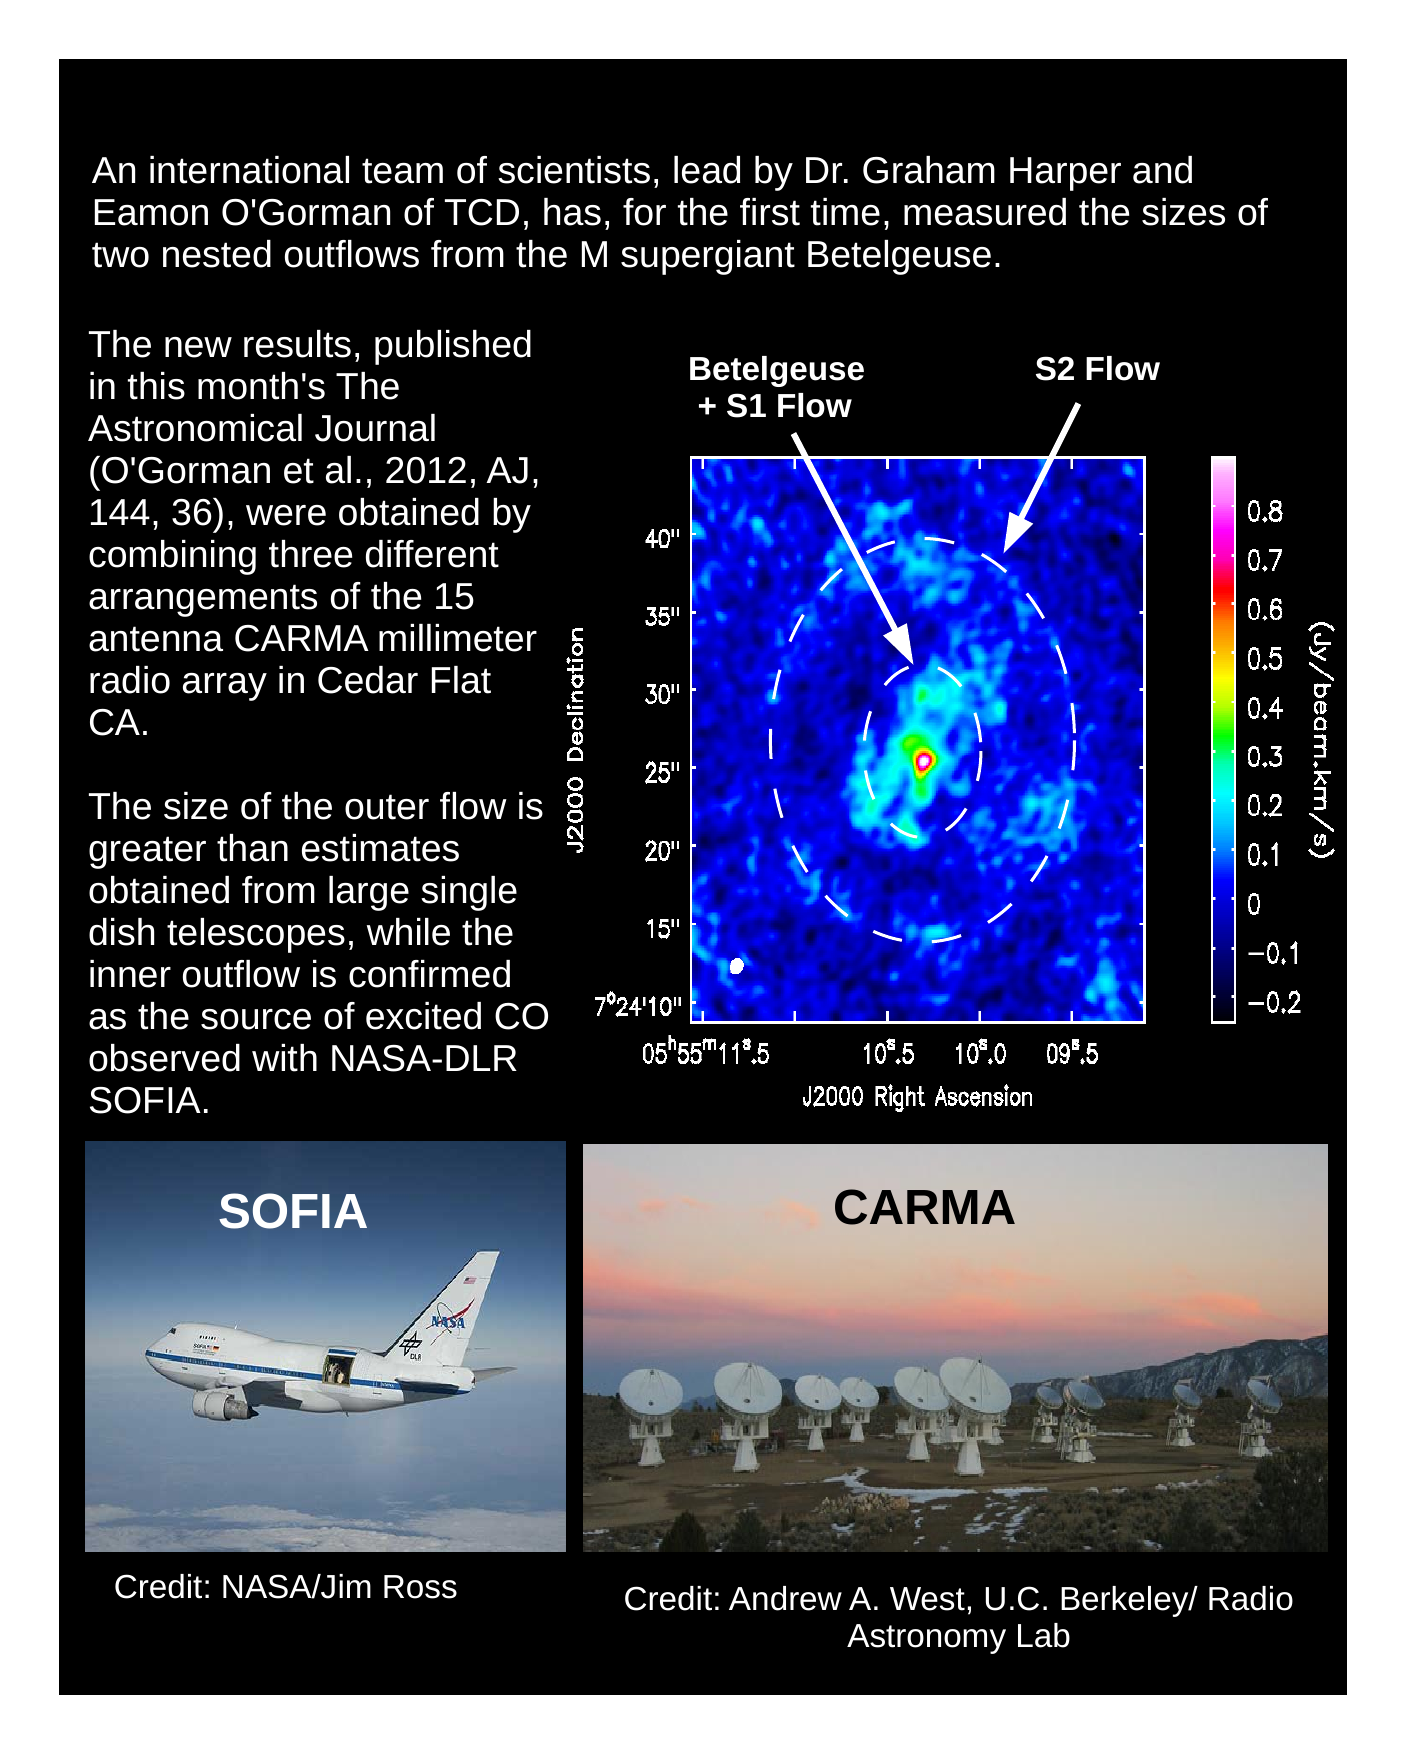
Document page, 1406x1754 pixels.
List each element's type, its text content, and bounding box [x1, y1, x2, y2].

text_box Credit: NASA/Jim Ross [99, 1560, 569, 1618]
text_box CARMA [818, 1172, 1079, 1294]
text_box Betelgeuse + S1 Flow [673, 343, 914, 450]
text_box Credit: Andrew A. West, U.C. Berkeley/ Radio Astronomy Lab [538, 1573, 1381, 1663]
text_box SOFIA [203, 1176, 401, 1298]
text_box S2 Flow [1020, 343, 1184, 407]
picture [85, 1141, 566, 1552]
text_box The new results, published in this month's The Astronomical Journal (O'Gorman et al., 2012, AJ, 144, 36), were obtained by combining three different arrangements of the 15 antenna CARMA millimeter radio array in Cedar Flat CA. The size of the outer flow is greater than estimates obtained from large single dish telescopes, while the inner outflow is confirmed as the source of excited CO observed with NASA-DLR SOFIA. [73, 316, 573, 1129]
picture [583, 1144, 1328, 1552]
picture [573, 451, 1347, 1120]
text_box An international team of scientists, lead by Dr. Graham Harper and Eamon O'Gorman of TCD, has, for the first time, measured the sizes of two nested outflows from the M supergiant Betelgeuse. [77, 141, 1289, 283]
